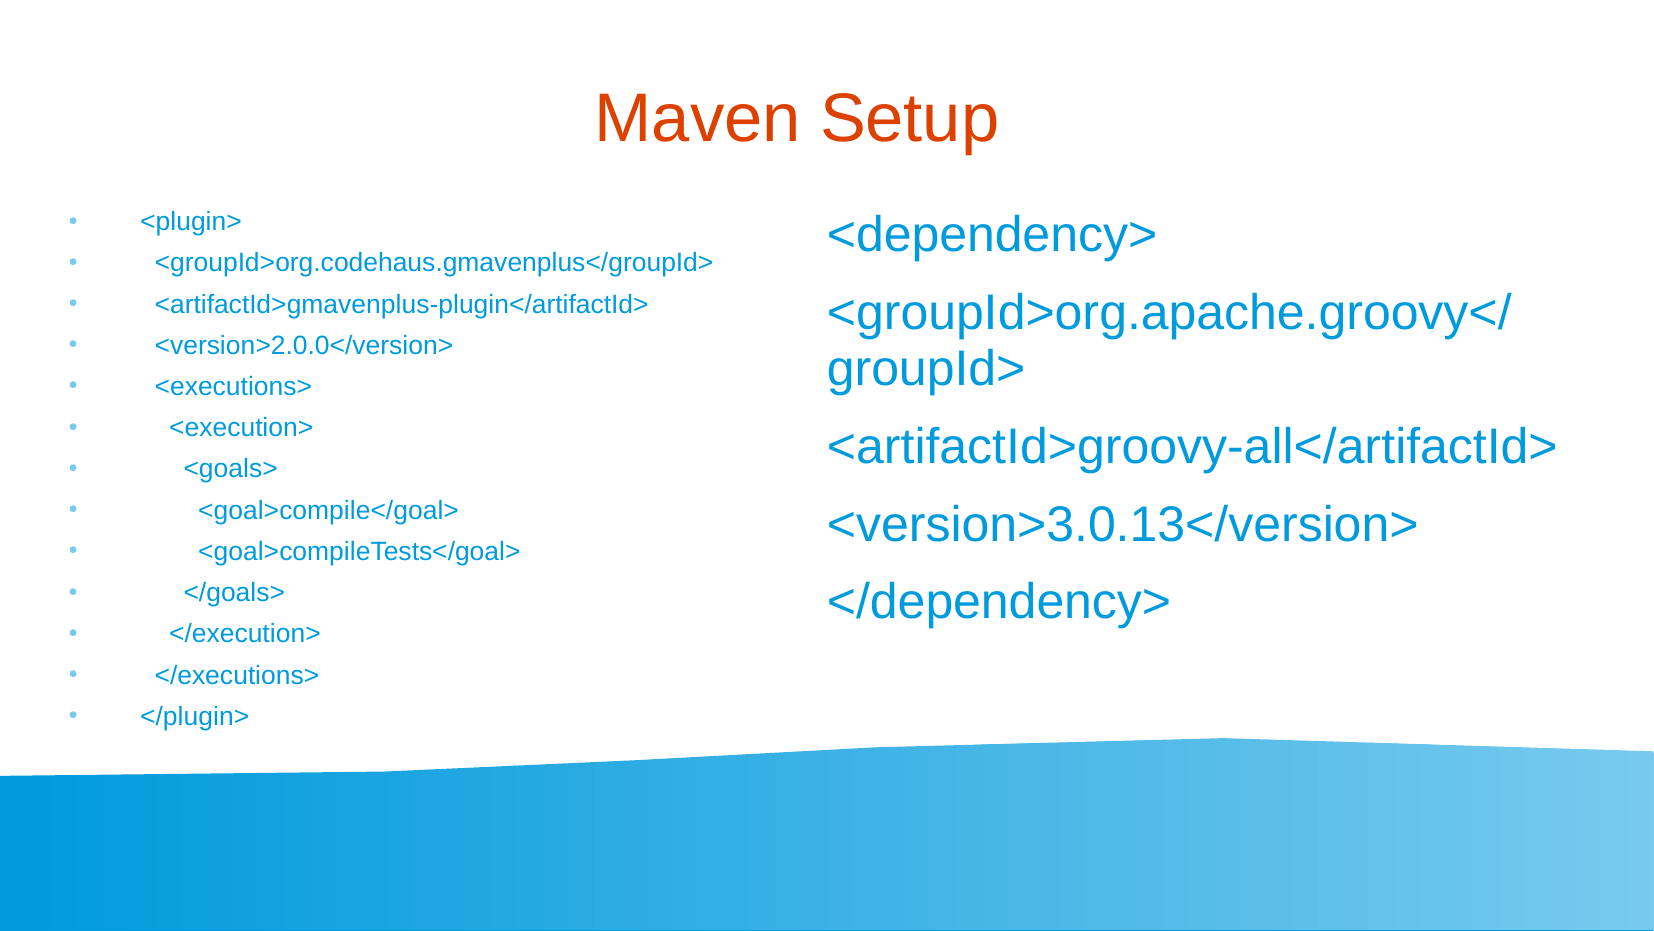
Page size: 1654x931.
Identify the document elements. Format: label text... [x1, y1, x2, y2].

title Maven Setup [59, 29, 1536, 207]
list <plugin> <groupId>org.codehaus.gmavenplus</groupId> <artifactId>gmavenplus-plugin</artifactId> <version>2.0.0</version> <executions> <execution> <goals> <goal>compile</goal> <goal>compileTests</goal> </goals> </execution> </executions> </plugin> [59, 206, 768, 739]
list <dependency> <groupId>org.apache.groovy</groupId> <artifactId>groovy-all</artifactId> <version>3.0.13</version> </dependency> [826, 206, 1565, 739]
